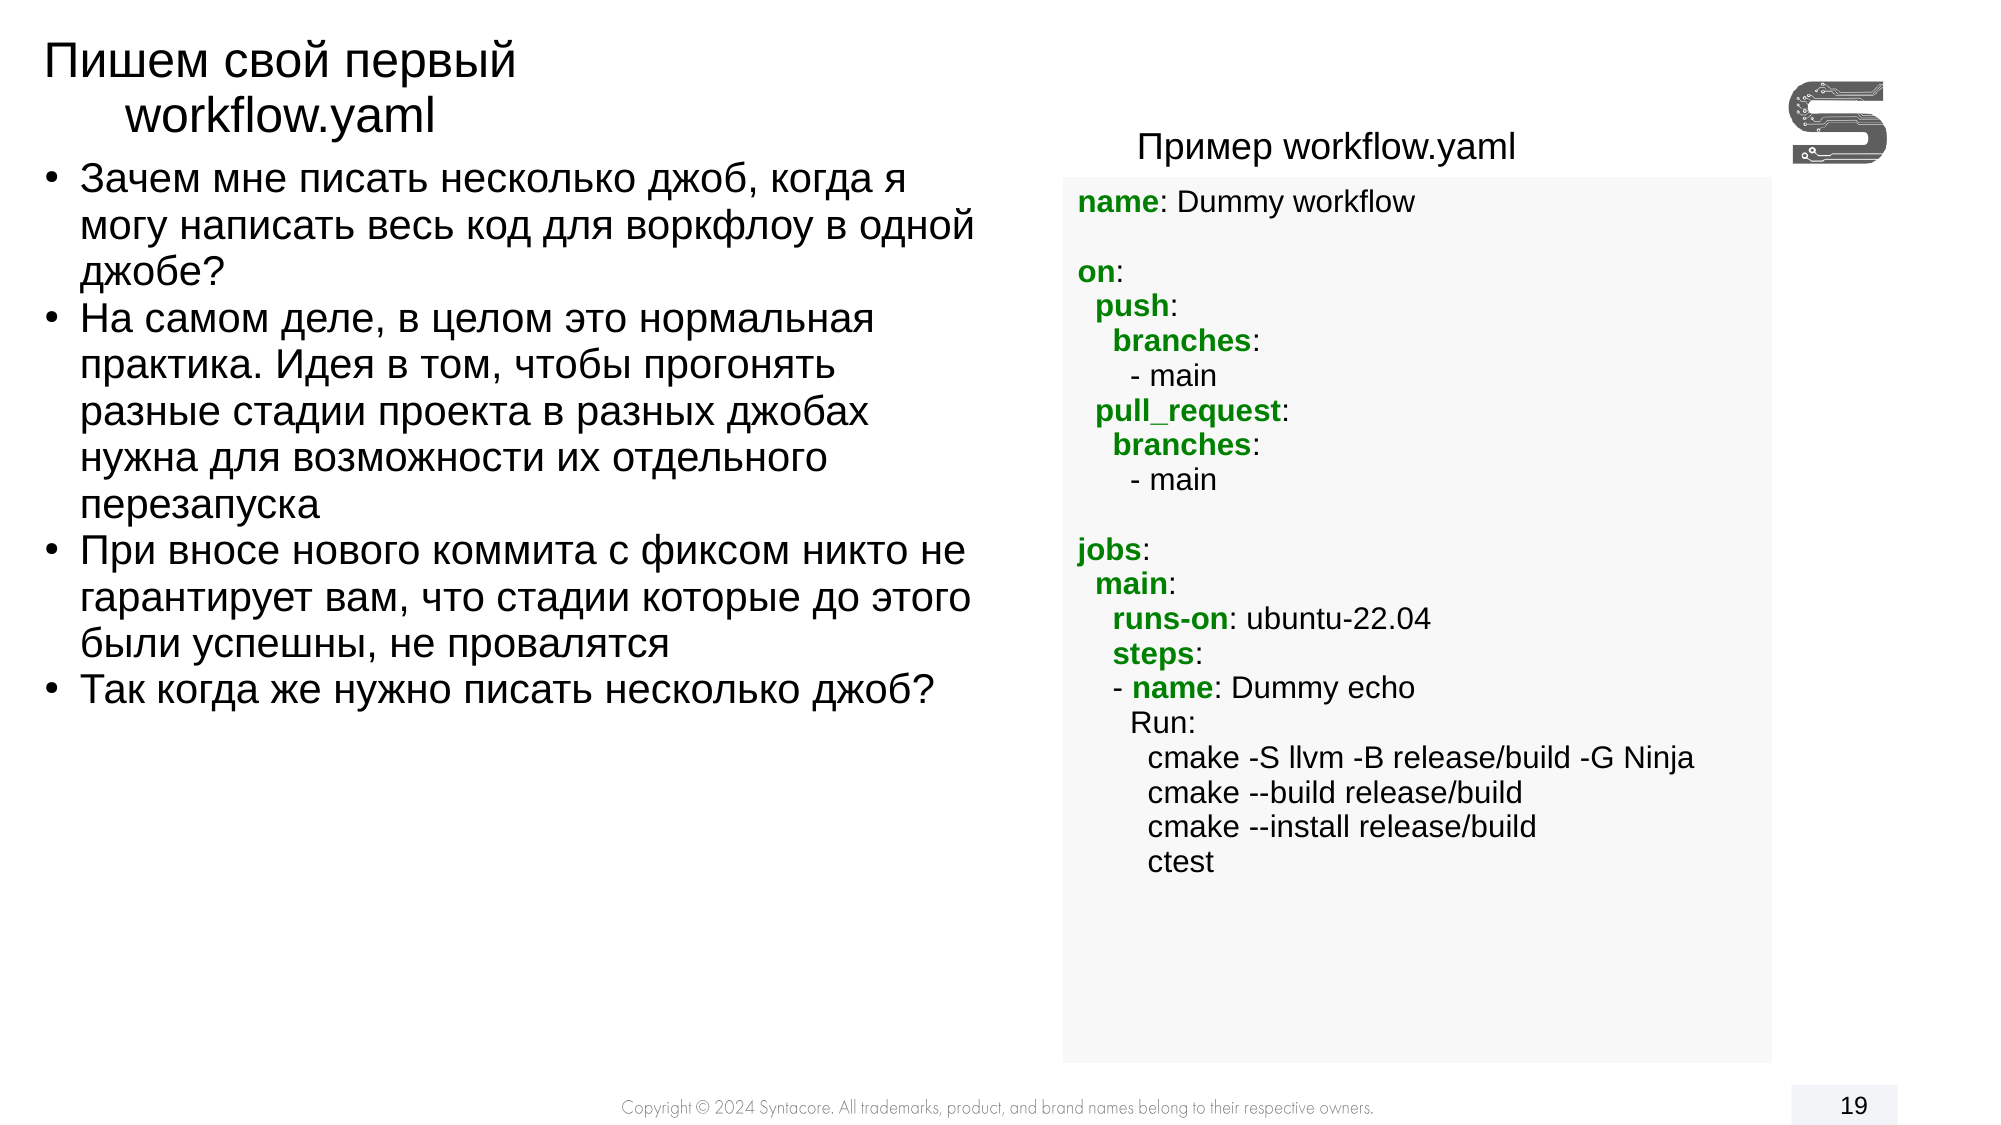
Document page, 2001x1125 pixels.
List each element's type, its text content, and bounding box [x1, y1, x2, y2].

picture [1788, 81, 1887, 164]
text_box Пример workflow.yaml [1122, 118, 1743, 177]
text_box Зачем мне писать несколько джоб, когда я могу написать весь код для воркфлоу в одной джобе? На самом деле, в целом это нормальная практика. Идея в том, чтобы прогонять разные стадии проекта в разных джобах нужна для возможности их отдельного перезапуска При вносе нового коммита с фиксом никто не гарантирует вам, что стадии которые до этого были успешны, не провалятся Так когда же нужно писать несколько джоб? [29, 147, 999, 721]
text_box <number> [1825, 1084, 1969, 1125]
text_box name: Dummy workflow on: push: branches: - main pull_request: branches: - main jobs: main: runs-on: ubuntu-22.04 steps: - name: Dummy echo Run: cmake -S llvm -B release/build -G Ninja cmake --build release/build cmake --install release/build ctest [1062, 177, 1772, 1063]
picture [621, 1094, 1381, 1119]
text_box Пишем свой первый workflow.yaml [0, 24, 680, 207]
